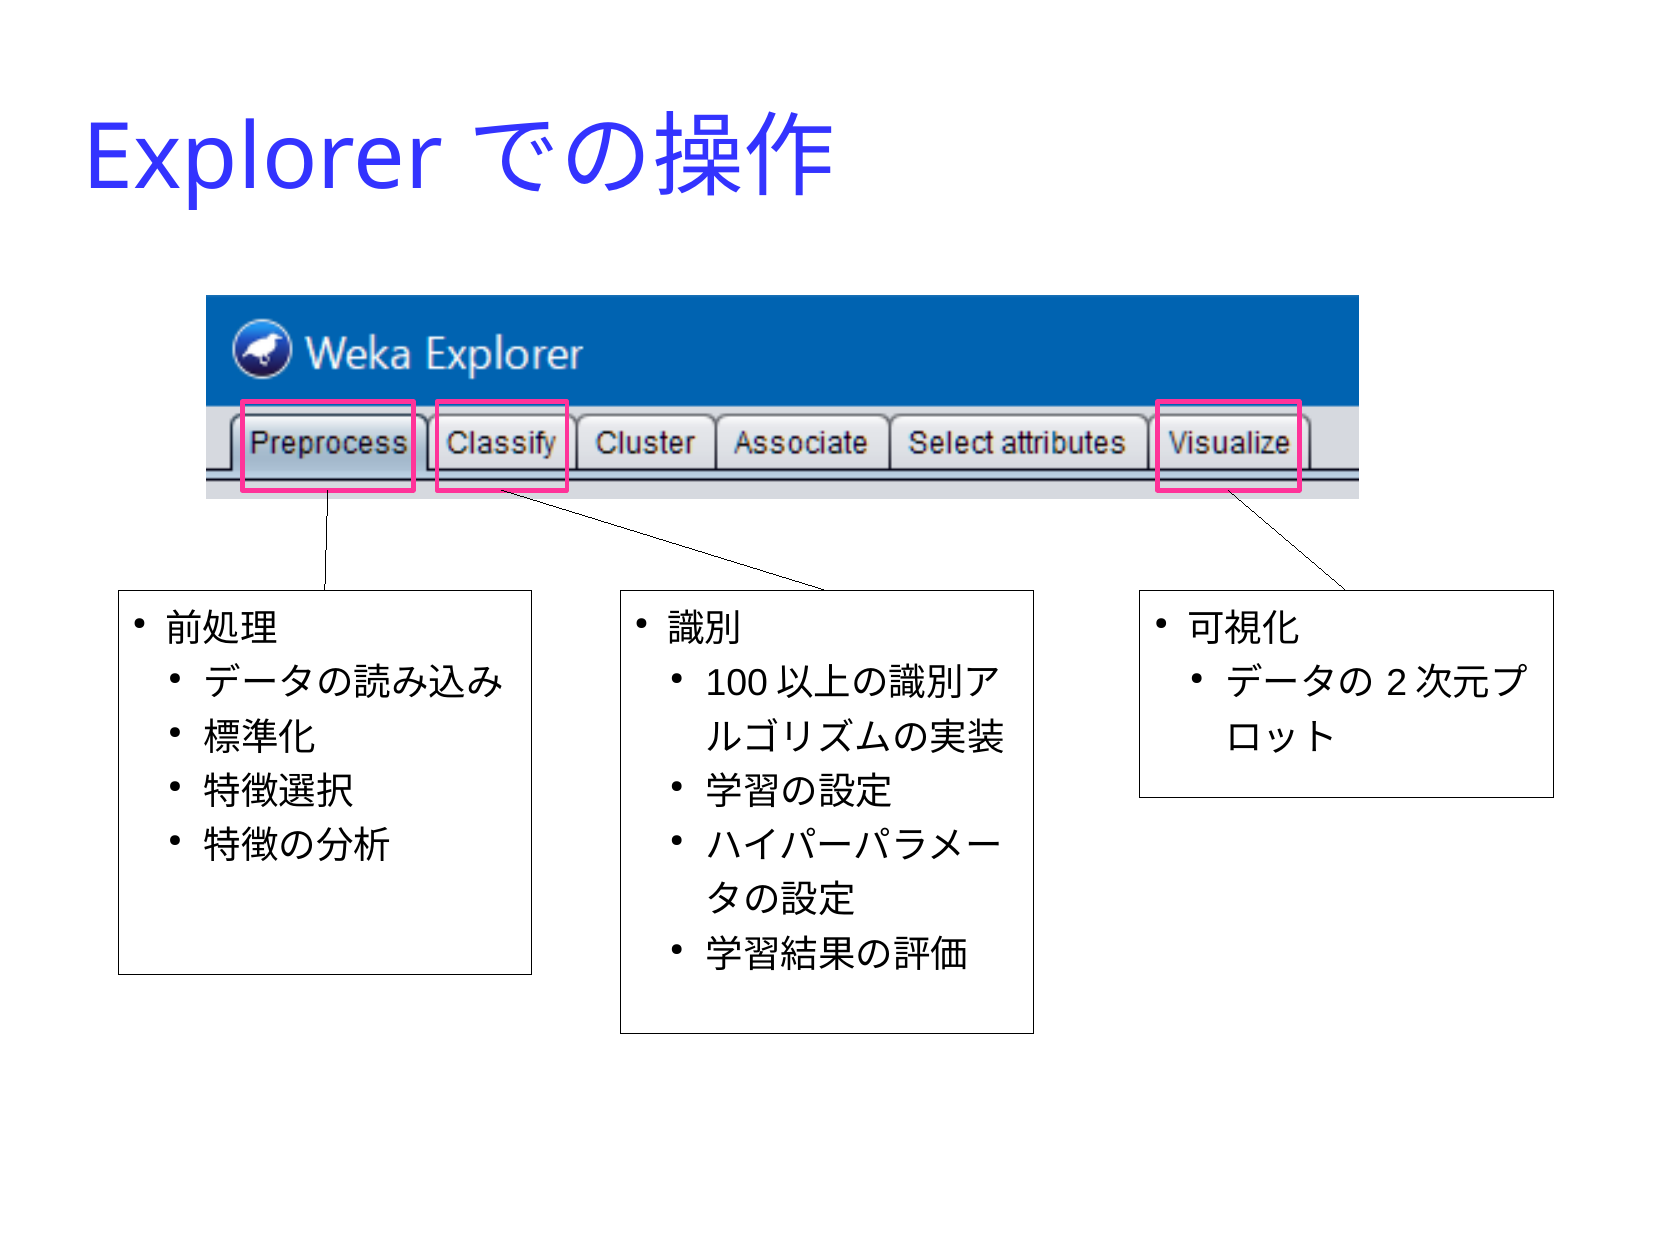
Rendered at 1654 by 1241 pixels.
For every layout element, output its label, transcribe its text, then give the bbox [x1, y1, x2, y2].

text_box 可視化 データの2次元プロット [1139, 590, 1554, 798]
text_box 識別 100以上の識別アルゴリズムの実装 学習の設定 ハイパーパラメータの設定 学習結果の評価 [620, 590, 1034, 1034]
picture [245, 404, 411, 488]
title Explorerでの操作 [82, 49, 1571, 257]
picture [206, 295, 1359, 499]
text_box 前処理 データの読み込み 標準化 特徴選択 特徴の分析 [118, 590, 532, 975]
